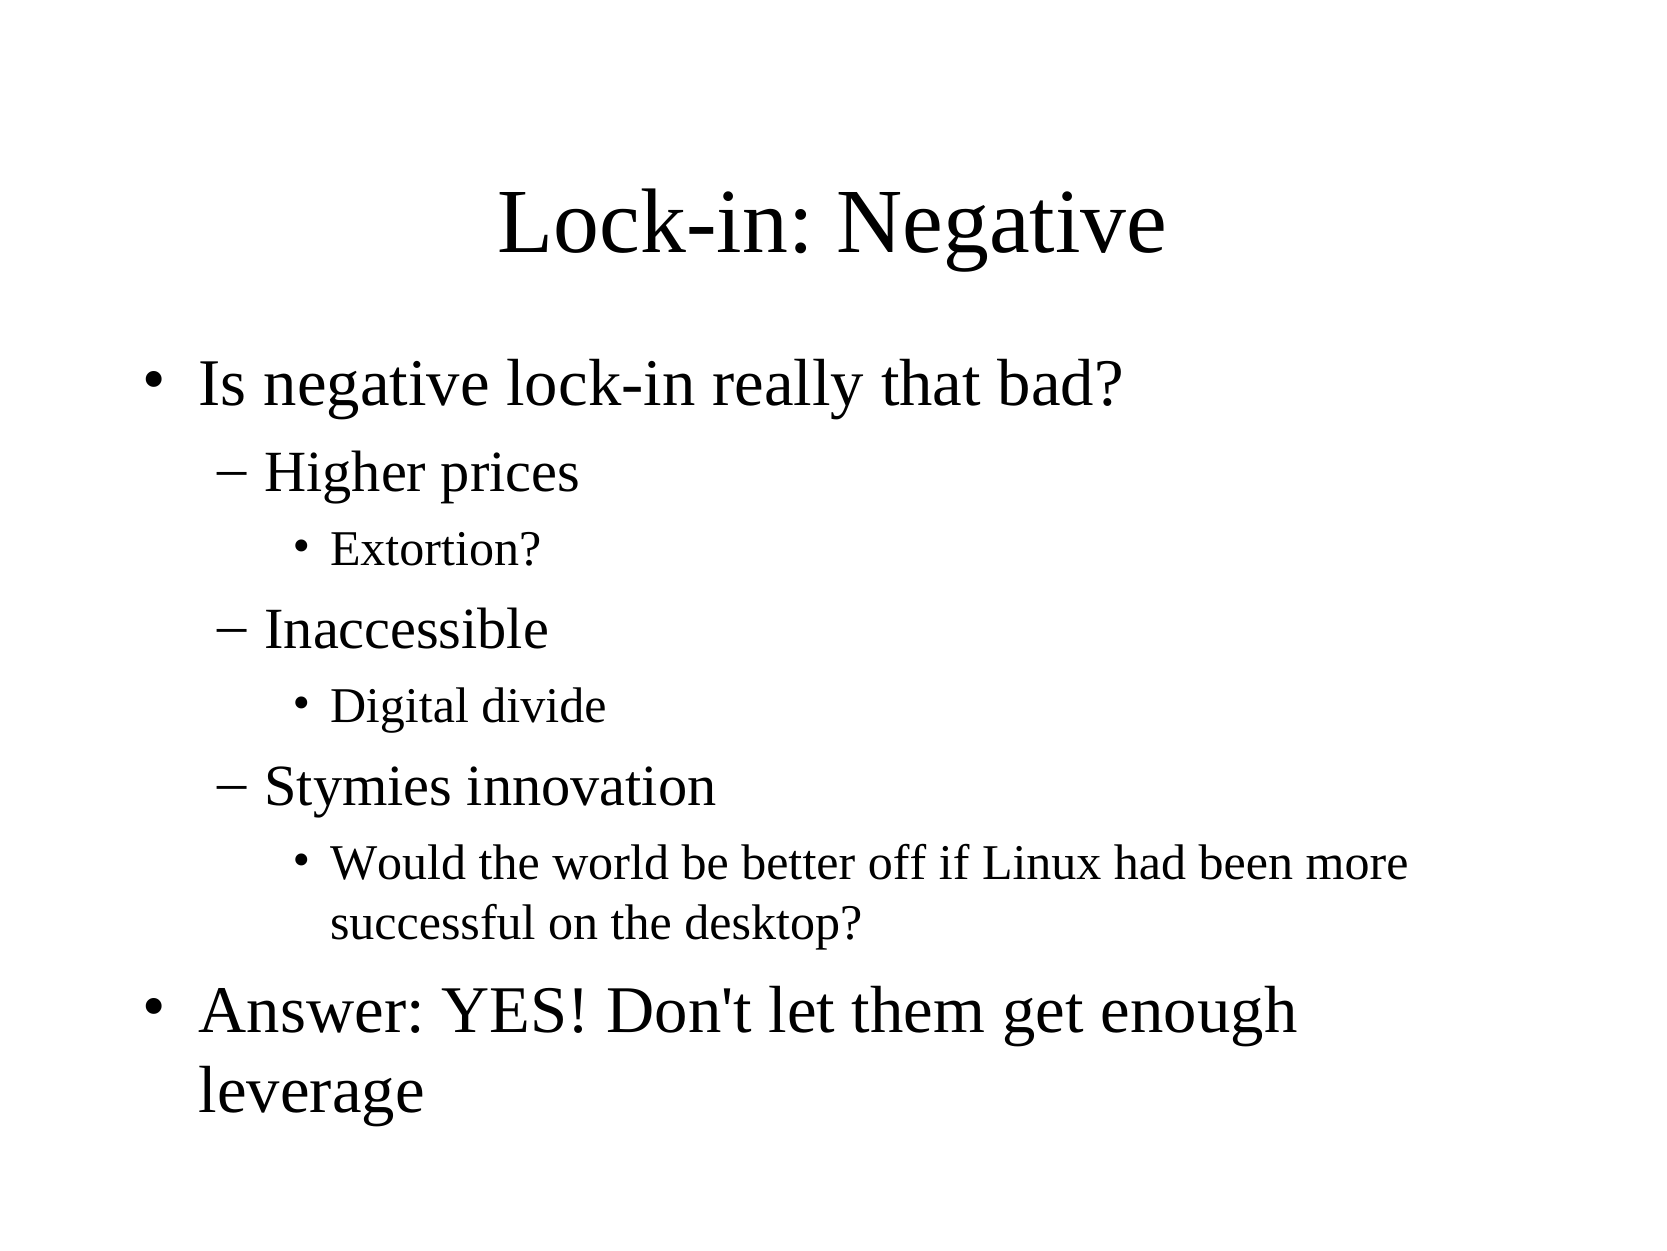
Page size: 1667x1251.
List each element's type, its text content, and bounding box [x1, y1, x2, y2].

list Is negative lock-in really that bad? Higher prices Extortion? Inaccessible Digital divide Stymies innovation Would the world be better off if Linux had been more successful on the desktop? Answer: YES! Don't let them get enough leverage [127, 331, 1545, 1200]
title Lock-in: Negative [124, 110, 1542, 320]
